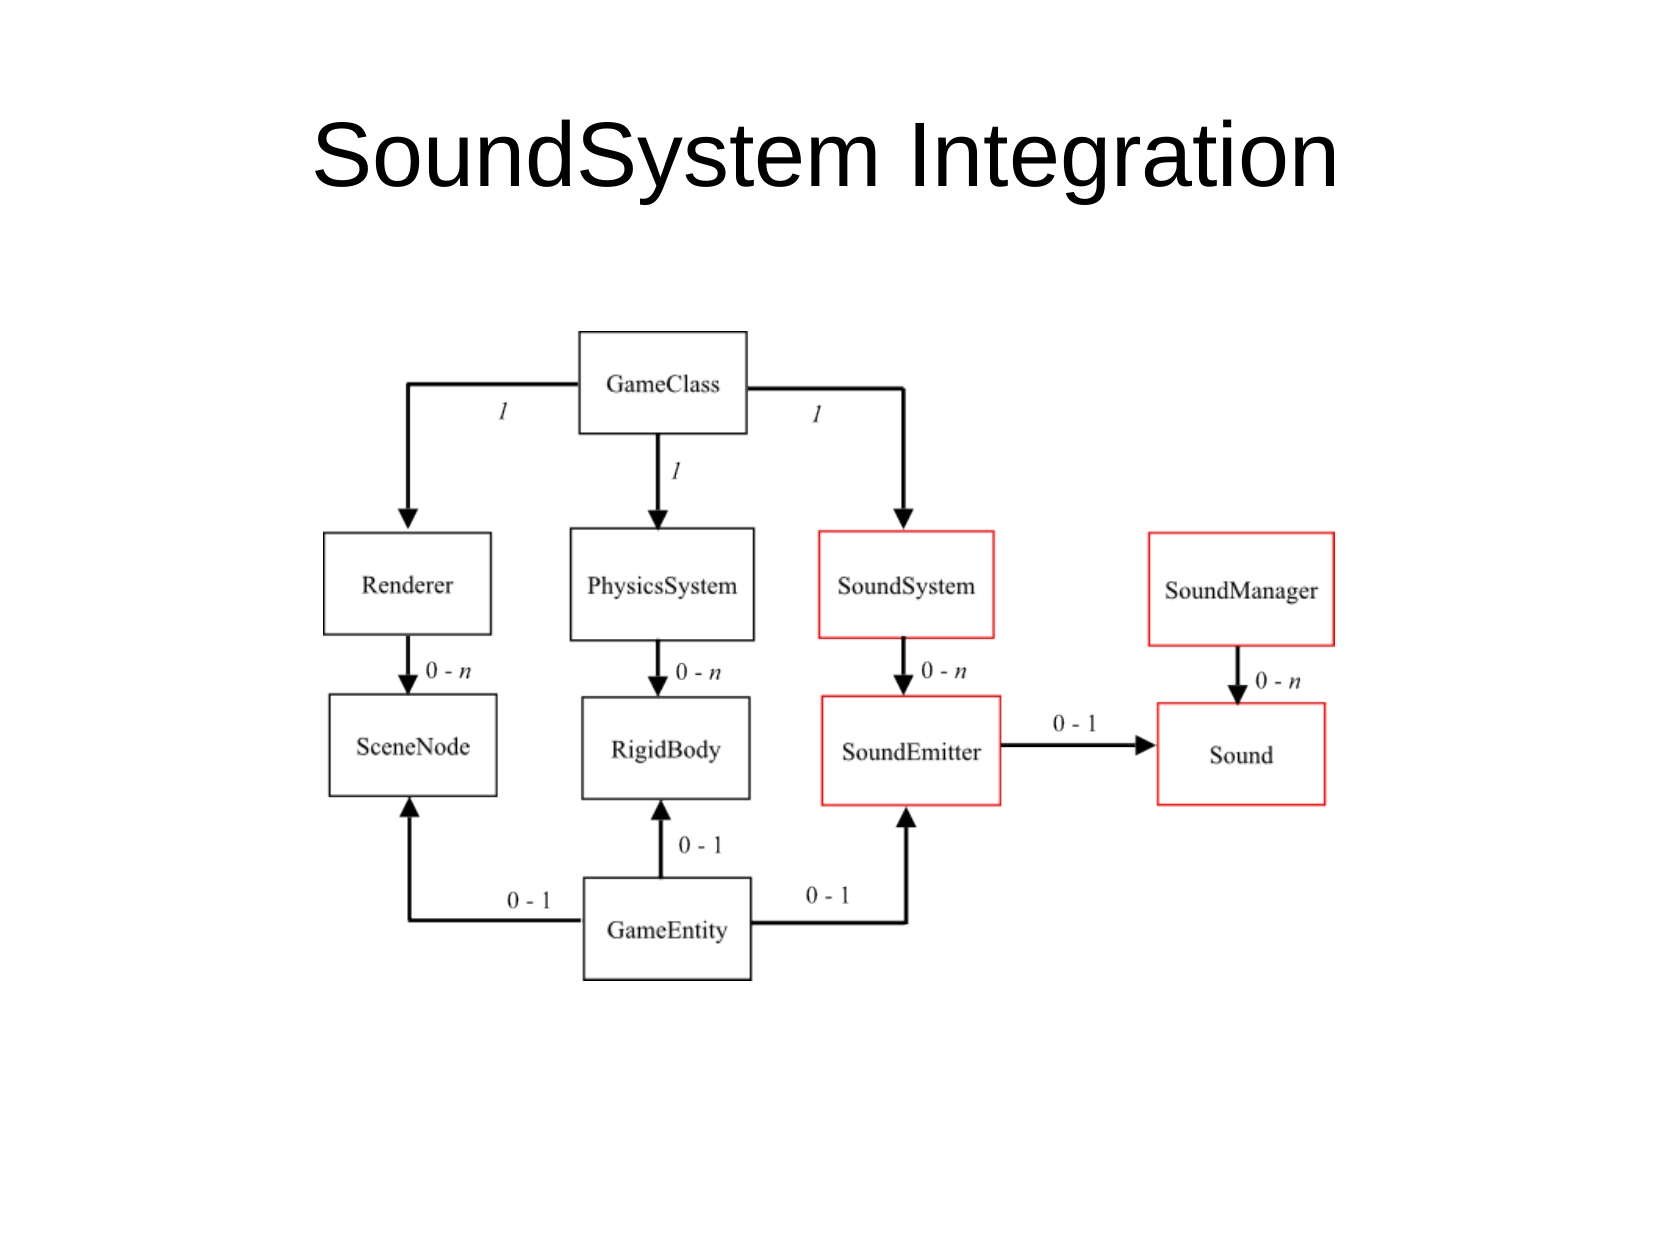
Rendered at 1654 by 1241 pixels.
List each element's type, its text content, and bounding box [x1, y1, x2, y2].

title SoundSystem Integration [82, 49, 1571, 257]
picture [323, 331, 1335, 981]
